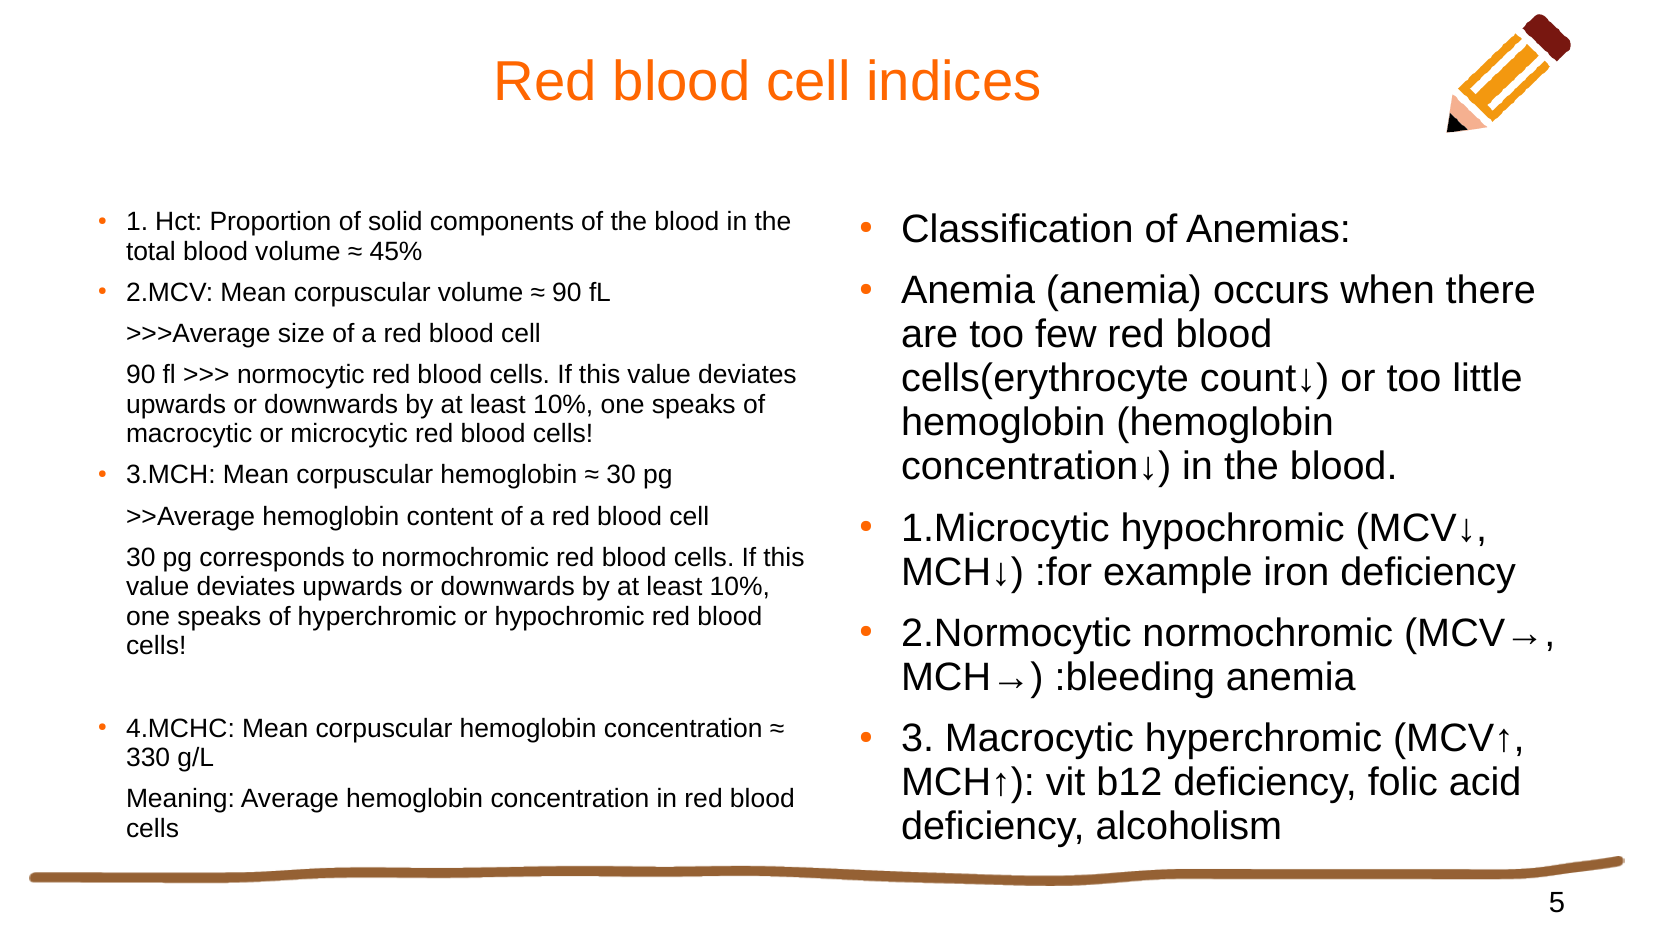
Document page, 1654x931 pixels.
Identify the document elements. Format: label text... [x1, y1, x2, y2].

list Classification of Anemias: Anemia (anemia) occurs when there are too few red blood cells(erythrocyte count↓) or too little hemoglobin (hemoglobin concentration↓) in the blood. 1.Microcytic hypochromic (MCV↓, MCH↓) :for example iron deficiency 2.Normocytic normochromic (MCV→, MCH→) :bleeding anemia 3. Macrocytic hyperchromic (MCV↑, MCH↑): vit b12 deficiency, folic acid deficiency, alcoholism [845, 206, 1566, 857]
picture [1446, 14, 1571, 133]
list 1. Hct: Proportion of solid components of the blood in the total blood volume ≈ 45% 2.MCV: Mean corpuscular volume ≈ 90 fL >>>Average size of a red blood cell 90 fl >>> normocytic red blood cells. If this value deviates upwards or downwards by at least 10%, one speaks of macrocytic or microcytic red blood cells! 3.MCH: Mean corpuscular hemoglobin ≈ 30 pg >>Average hemoglobin content of a red blood cell 30 pg corresponds to normochromic red blood cells. If this value deviates upwards or downwards by at least 10%, one speaks of hyperchromic or hypochromic red blood cells! 4.MCHC: Mean corpuscular hemoglobin concentration ≈ 330 g/L Meaning: Average hemoglobin concentration in red blood cells [88, 206, 809, 857]
title Red blood cell indices [88, 29, 1447, 133]
picture [29, 856, 1625, 886]
